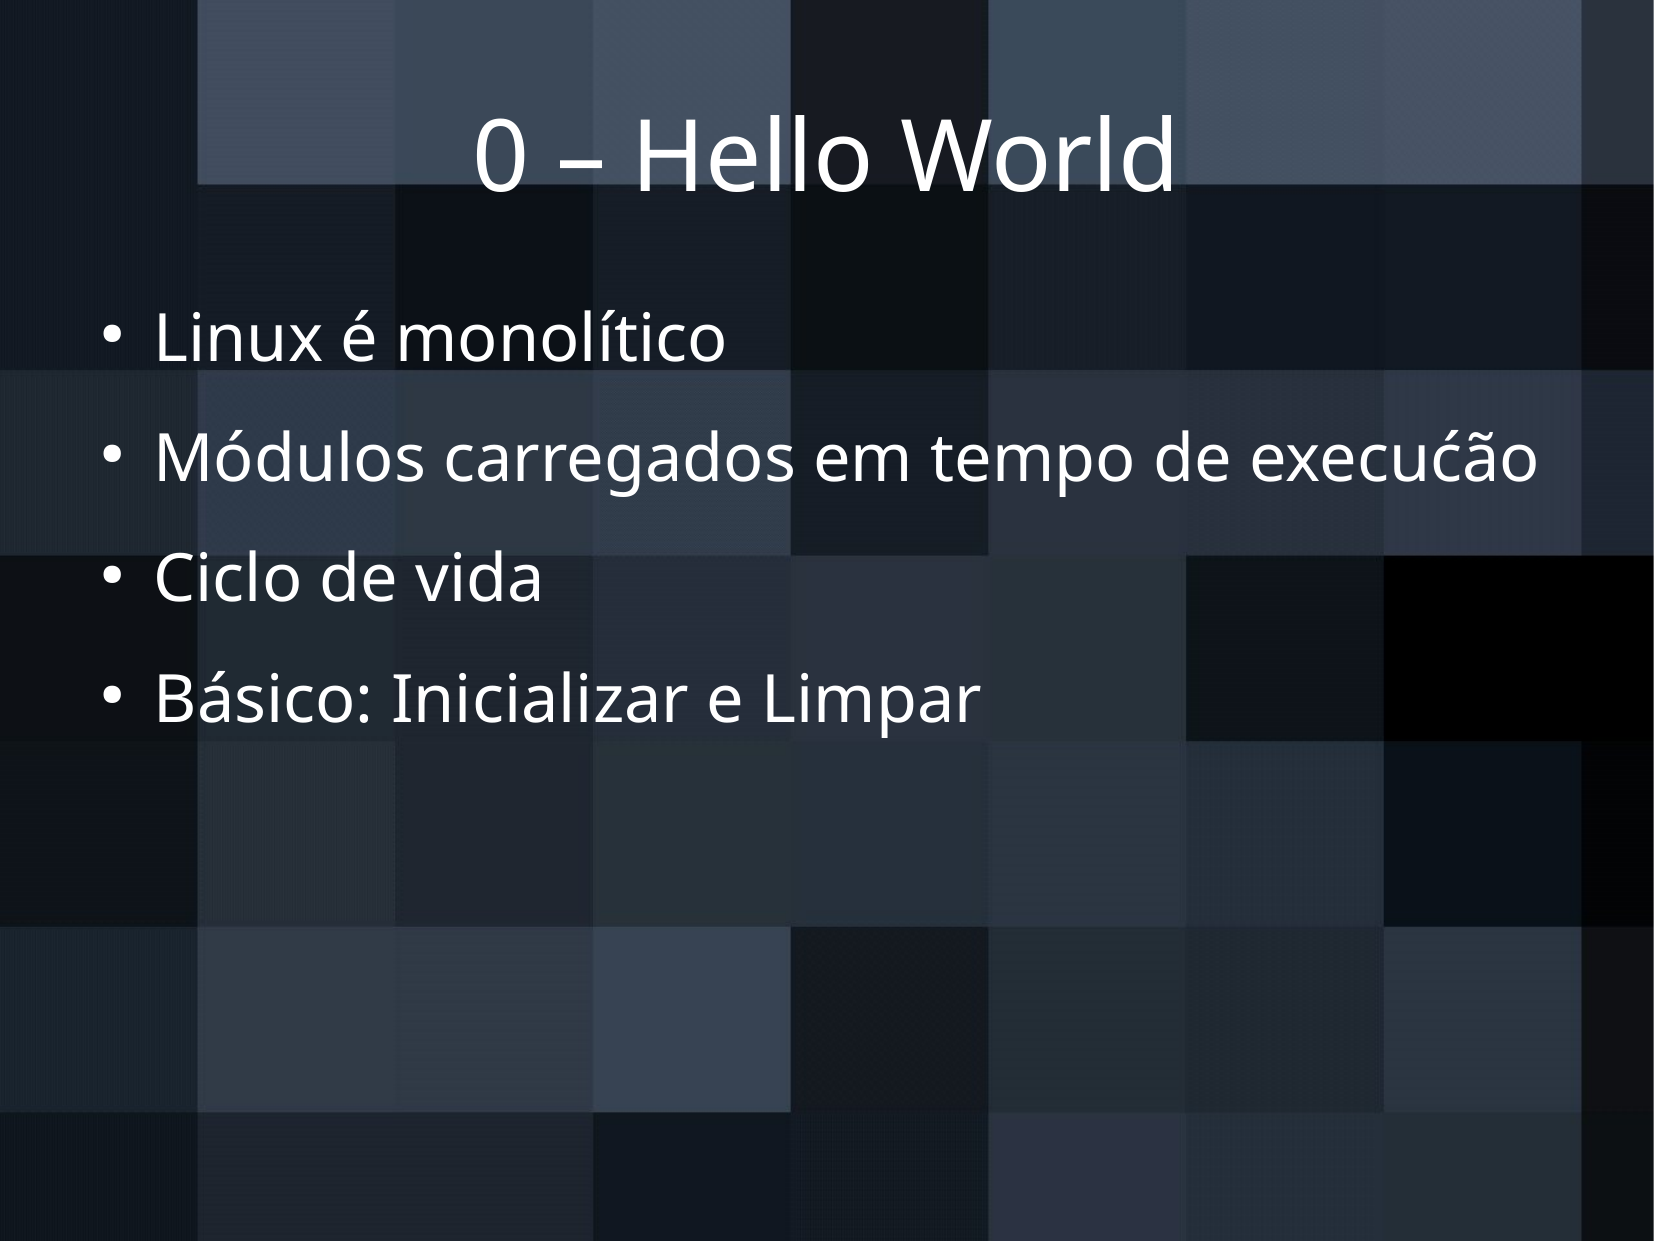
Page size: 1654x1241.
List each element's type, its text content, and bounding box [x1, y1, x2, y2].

title 0 – Hello World [82, 49, 1571, 257]
picture [0, 0, 1654, 1241]
list Linux é monolítico Módulos carregados em tempo de execućão Ciclo de vida Básico: Inicializar e Limpar [82, 290, 1571, 1010]
